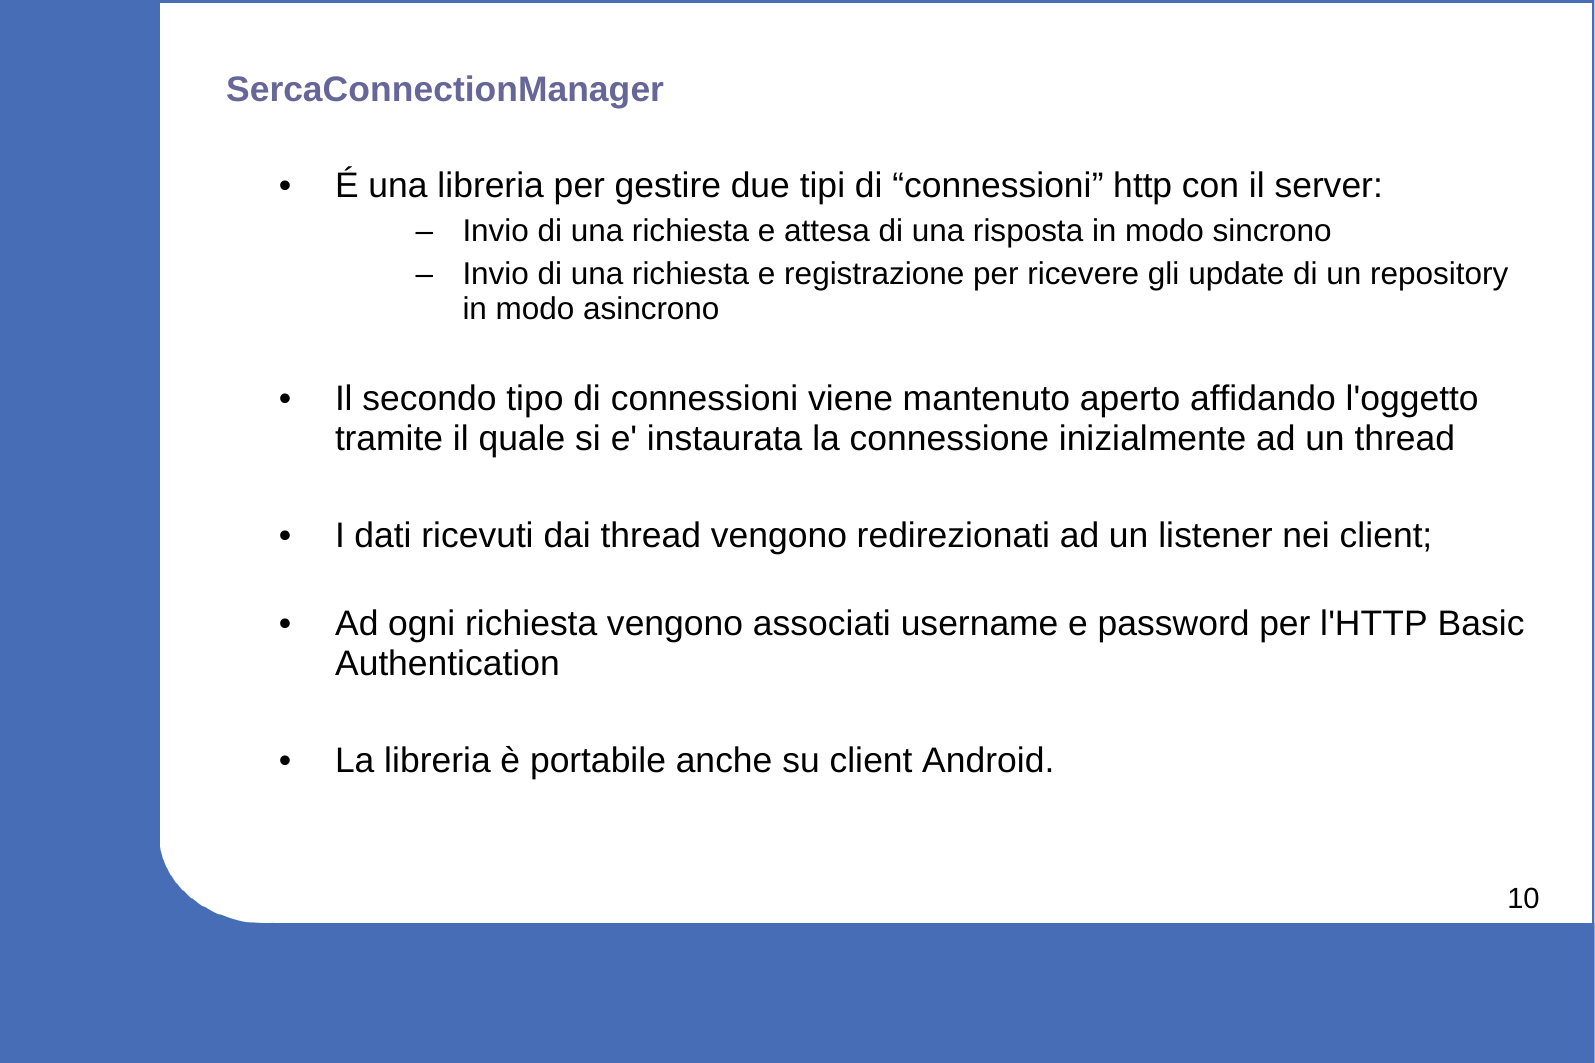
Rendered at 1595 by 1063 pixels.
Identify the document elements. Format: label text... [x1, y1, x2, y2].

picture [0, 0, 1595, 1063]
title SercaConnectionManager [226, 23, 1538, 155]
list É una libreria per gestire due tipi di “connessioni” http con il server: Invio di una richiesta e attesa di una risposta in modo sincrono Invio di una richiesta e registrazione per ricevere gli update di un repository in modo asincrono Il secondo tipo di connessioni viene mantenuto aperto affidando l'oggetto tramite il quale si e' instaurata la connessione inizialmente ad un thread I dati ricevuti dai thread vengono redirezionati ad un listener nei client; Ad ogni richiesta vengono associati username e password per l'HTTP Basic Authentication La libreria è portabile anche su client Android. [225, 165, 1539, 867]
